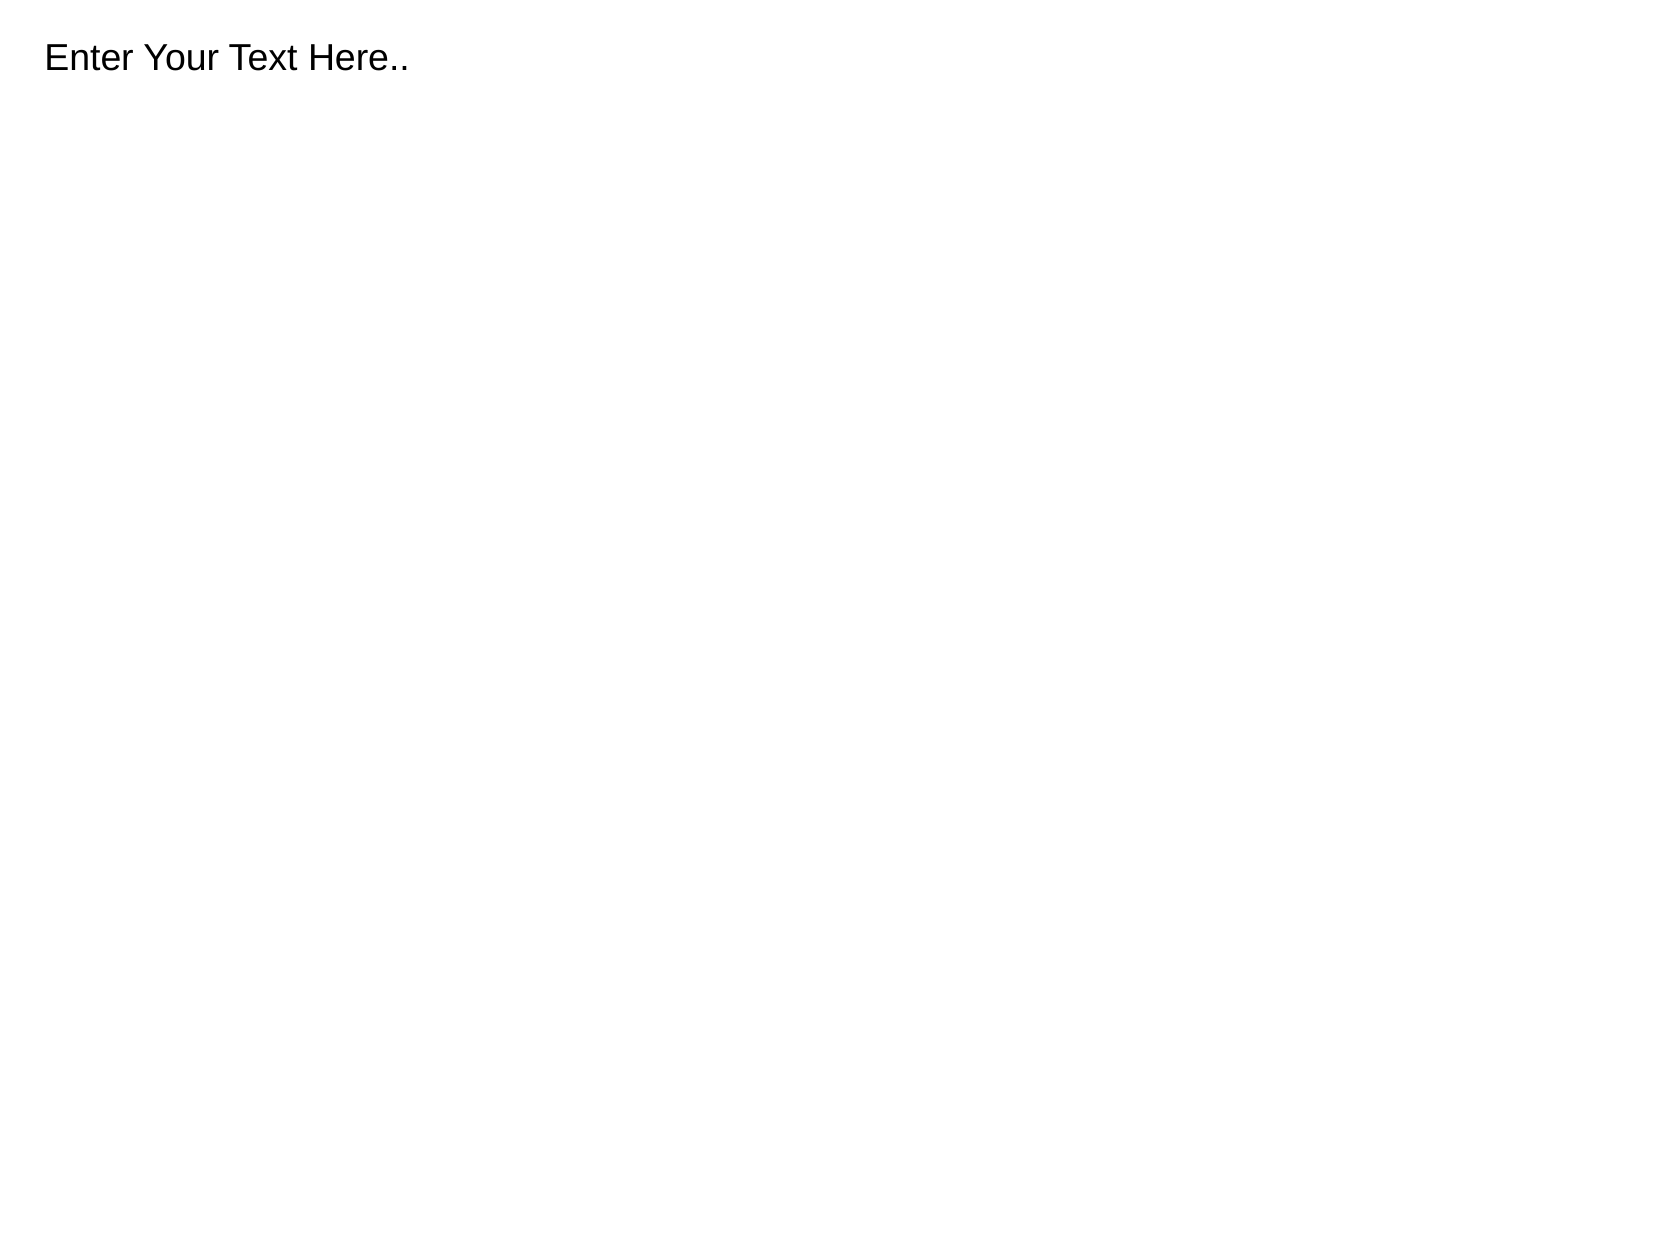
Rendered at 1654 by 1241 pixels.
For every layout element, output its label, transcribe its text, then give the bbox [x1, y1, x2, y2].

text_box Enter Your Text Here.. [29, 29, 1625, 1211]
